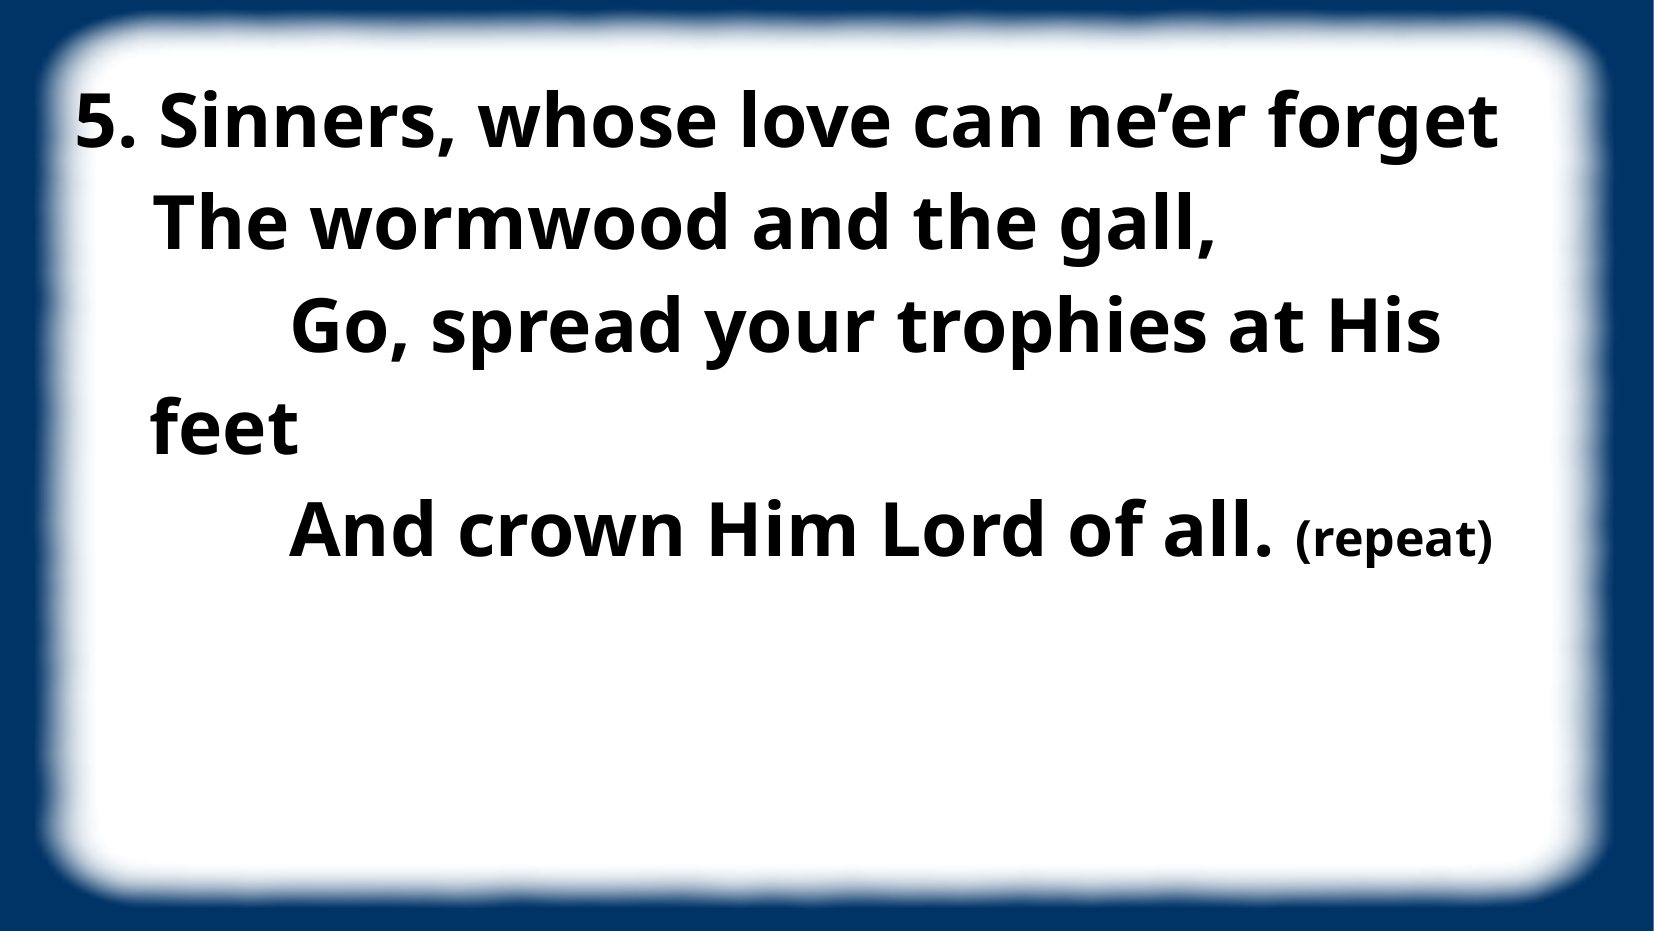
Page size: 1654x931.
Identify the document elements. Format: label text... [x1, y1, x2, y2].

text_box 5. Sinners, whose love can ne’er forget The wormwood and the gall, Go, spread your trophies at His feet And crown Him Lord of all. (repeat) [60, 60, 1591, 563]
picture [0, 0, 1654, 931]
